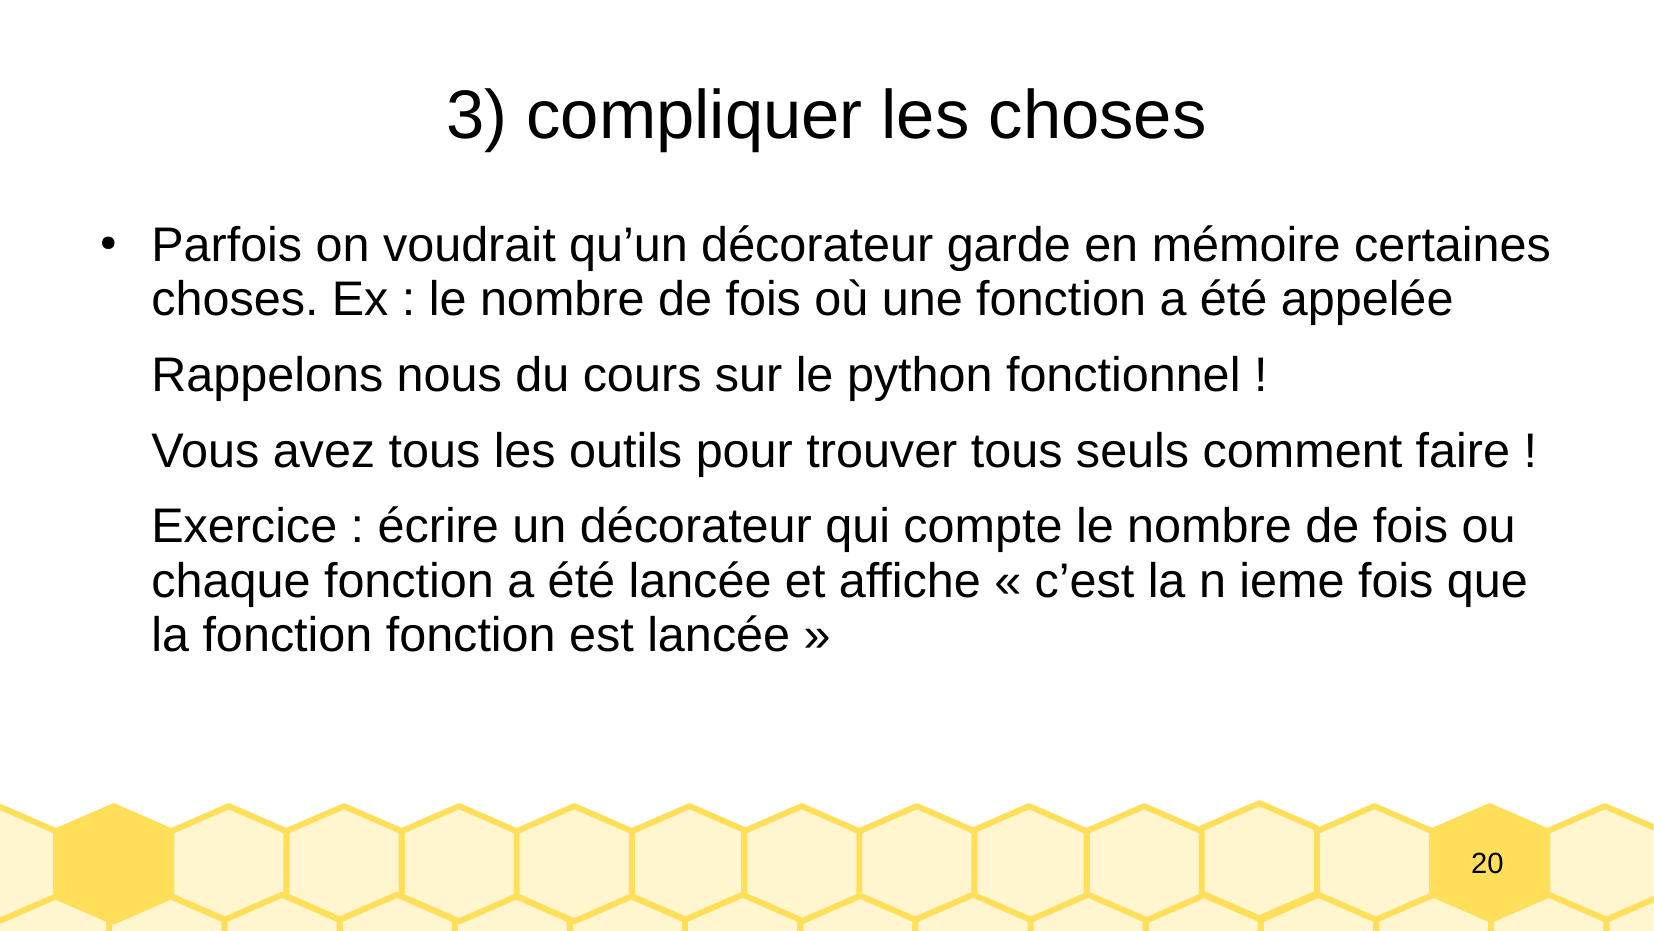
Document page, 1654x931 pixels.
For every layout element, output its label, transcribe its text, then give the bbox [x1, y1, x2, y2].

list Parfois on voudrait qu’un décorateur garde en mémoire certaines choses. Ex : le nombre de fois où une fonction a été appelée Rappelons nous du cours sur le python fonctionnel ! Vous avez tous les outils pour trouver tous seuls comment faire ! Exercice : écrire un décorateur qui compte le nombre de fois ou chaque fonction a été lancée et affiche « c’est la n ieme fois que la fonction fonction est lancée » [82, 217, 1571, 758]
title 3) compliquer les choses [82, 37, 1571, 193]
